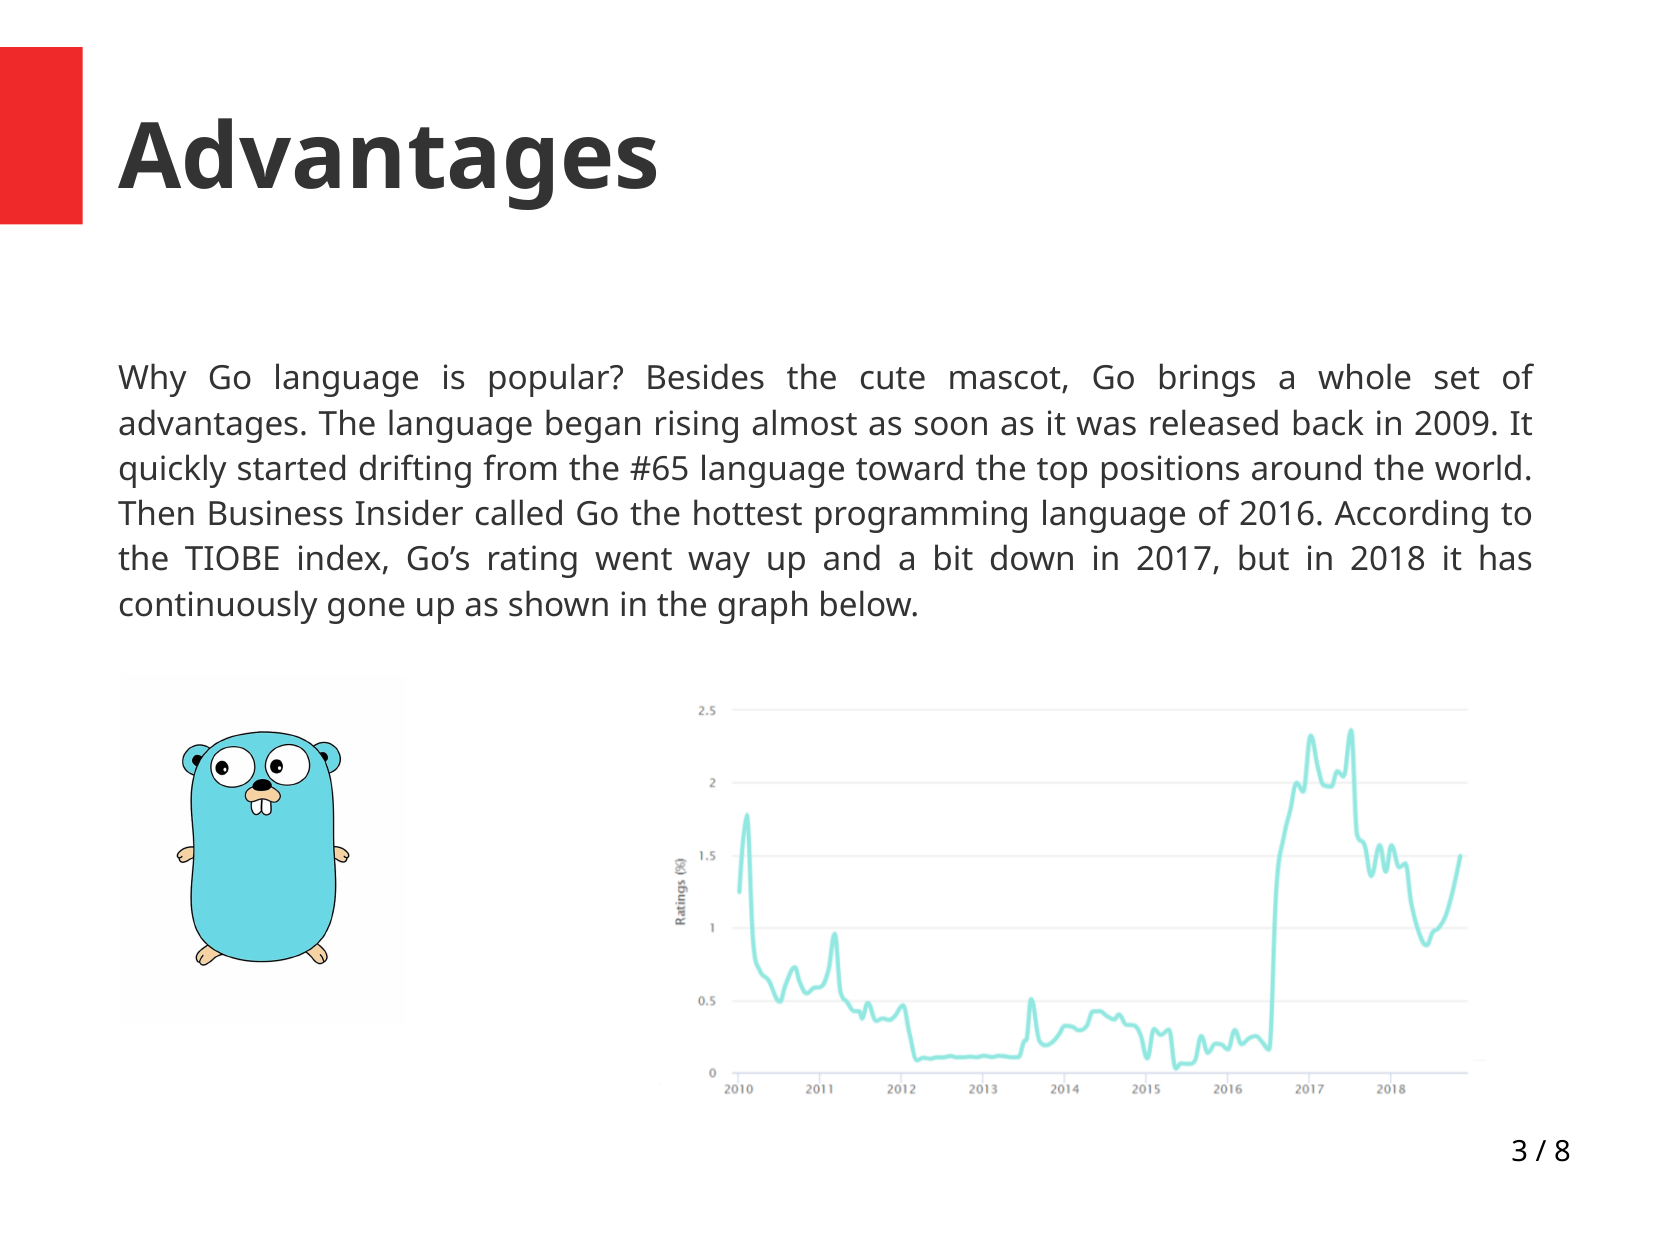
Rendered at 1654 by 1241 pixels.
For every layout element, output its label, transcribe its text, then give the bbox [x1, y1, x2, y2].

list Why Go language is popular? Besides the cute mascot, Go brings a whole set of advantages. The language began rising almost as soon as it was released back in 2009. It quickly started drifting from the #65 language toward the top positions around the world. Then Business Insider called Go the hottest programming language of 2016. According to the TIOBE index, Go’s rating went way up and a bit down in 2017, but in 2018 it has continuously gone up as shown in the graph below. [118, 354, 1536, 1074]
title Advantages [118, 49, 1571, 257]
picture [651, 644, 1486, 1171]
picture [120, 675, 406, 1024]
